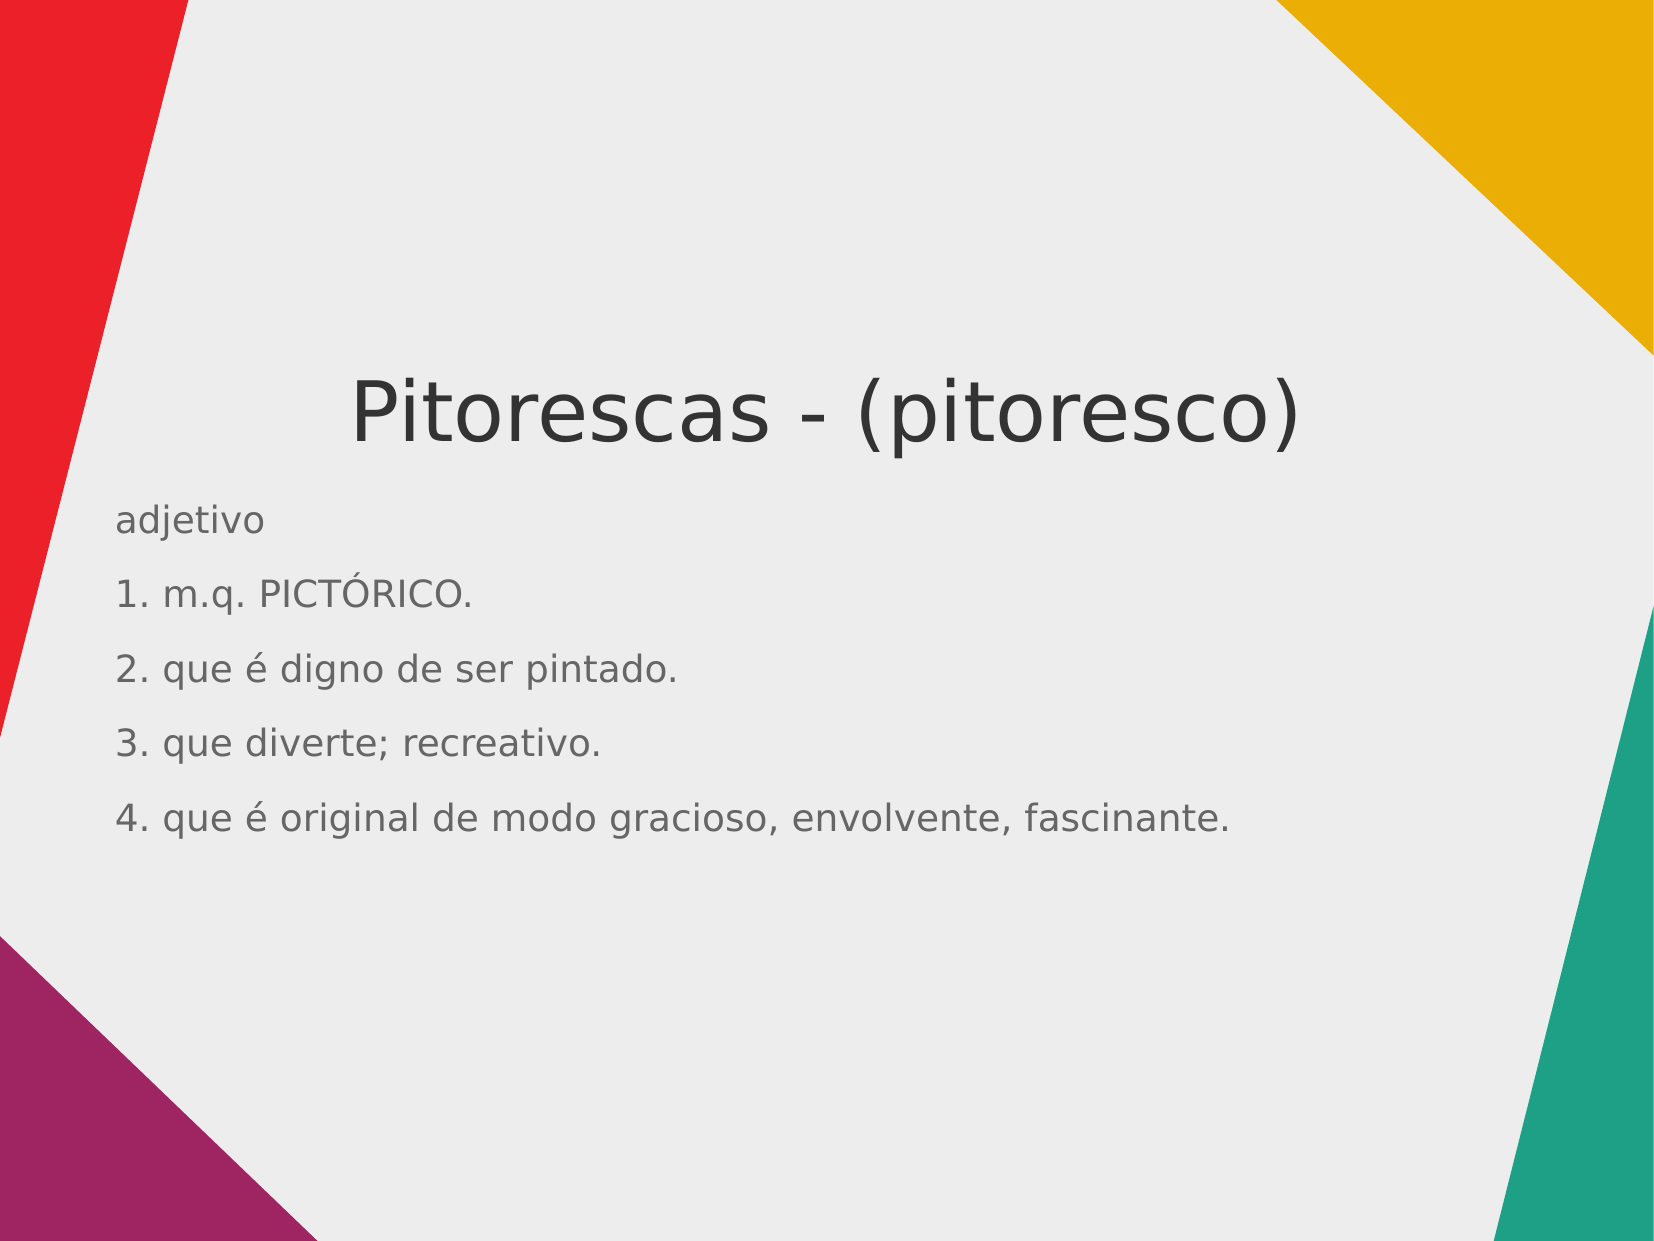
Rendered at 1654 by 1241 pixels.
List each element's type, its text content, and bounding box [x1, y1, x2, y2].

text_box adjetivo 1. m.q. PICTÓRICO. 2. que é digno de ser pintado. 3. que diverte; recreativo. 4. que é original de modo gracioso, envolvente, fascinante. [114, 302, 1539, 1033]
